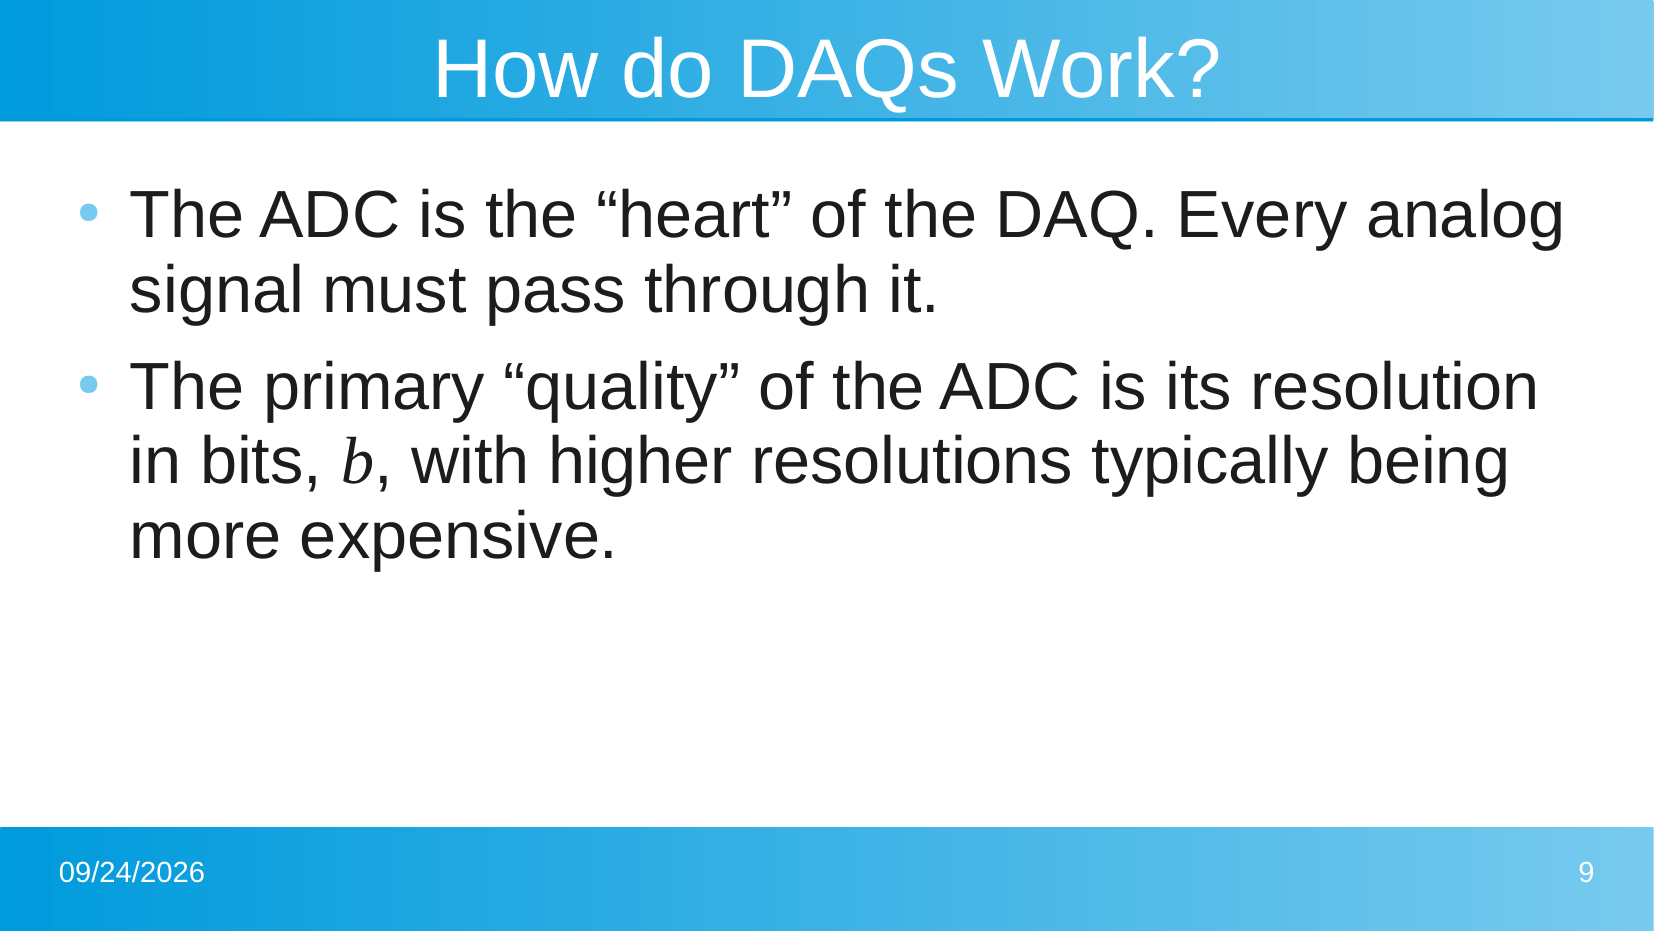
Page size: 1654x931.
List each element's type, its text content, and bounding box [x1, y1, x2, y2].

title How do DAQs Work​? [59, 22, 1595, 116]
list The ADC is the “heart” of the DAQ. Every analog signal must pass through it. The primary “quality” of the ADC is its resolution in bits, b, with higher resolutions typically being more expensive. [59, 177, 1595, 768]
